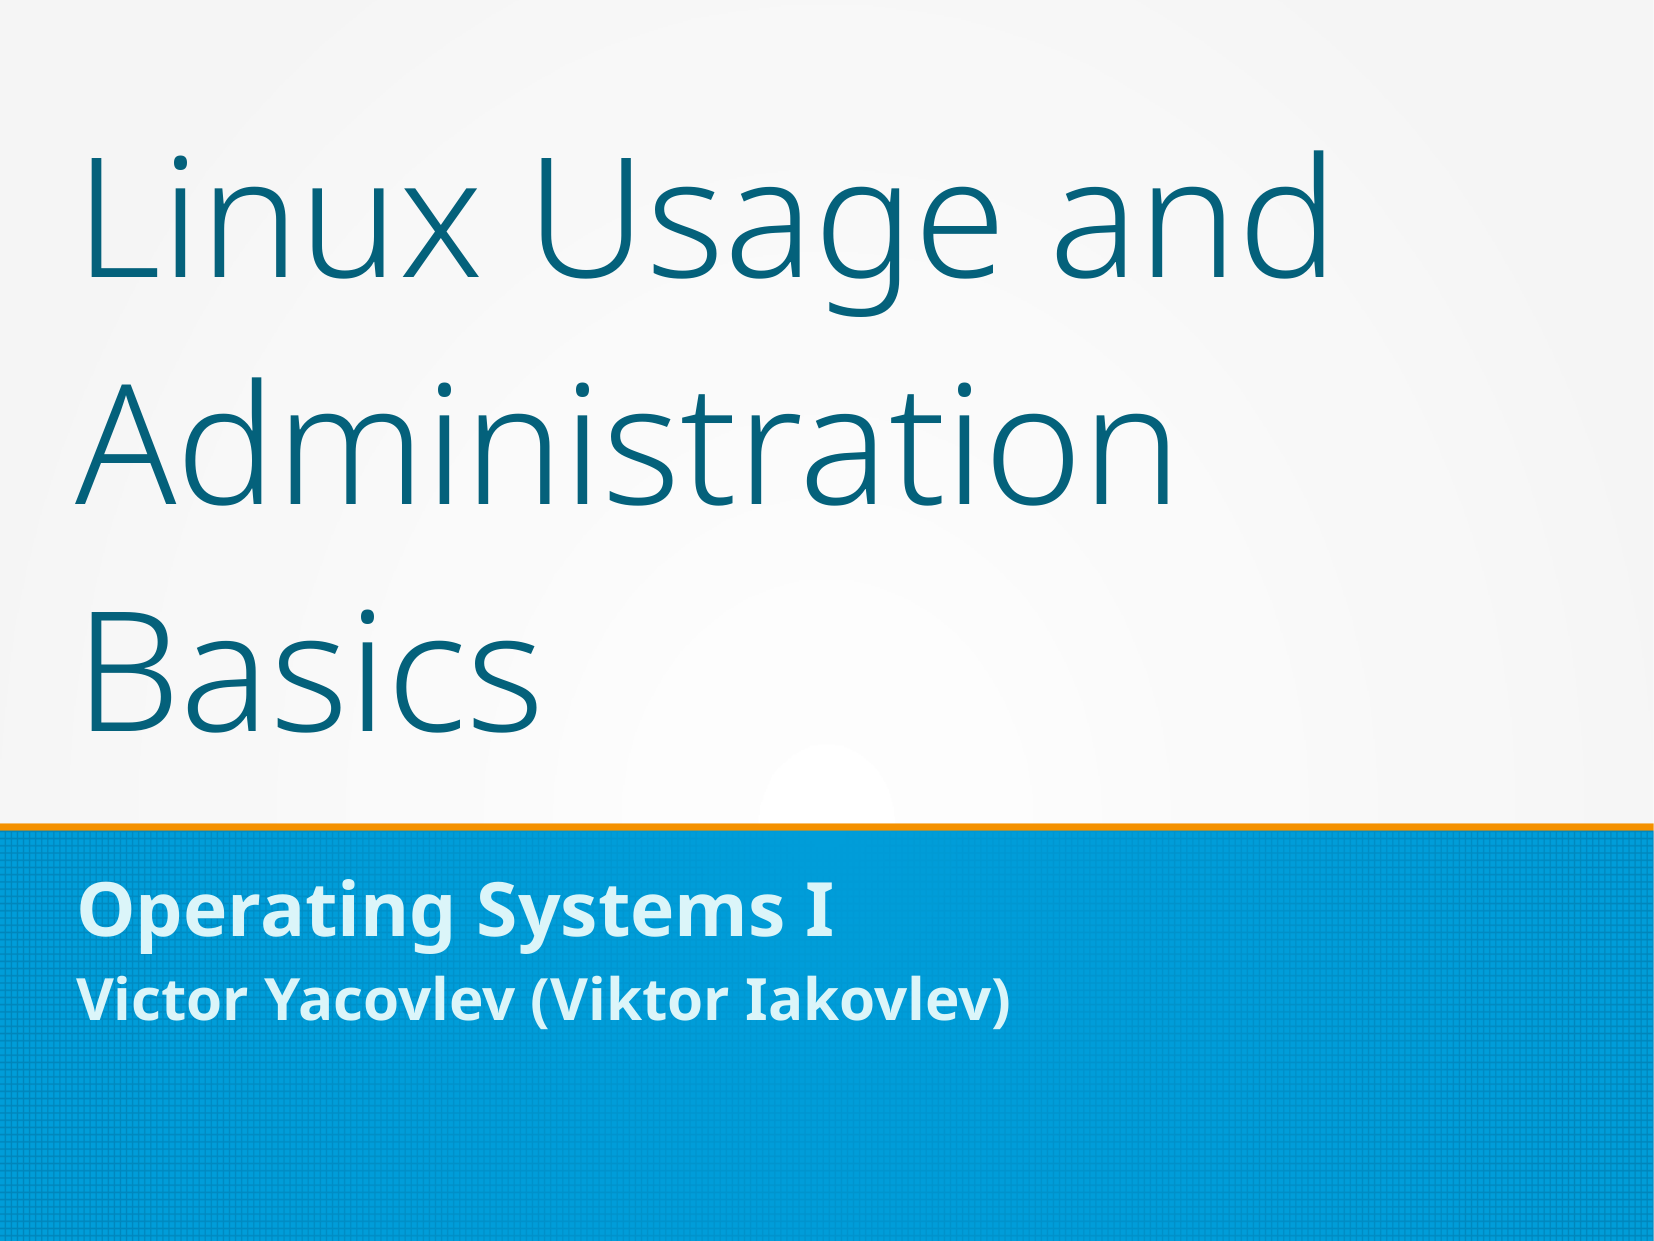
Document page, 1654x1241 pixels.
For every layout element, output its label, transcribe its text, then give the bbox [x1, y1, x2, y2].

picture [0, 0, 1654, 830]
title Linux Usage and Administration Basics [75, 49, 1564, 781]
subtitle Operating Systems I Victor Yacovlev (Viktor Iakovlev) [76, 855, 1564, 1111]
